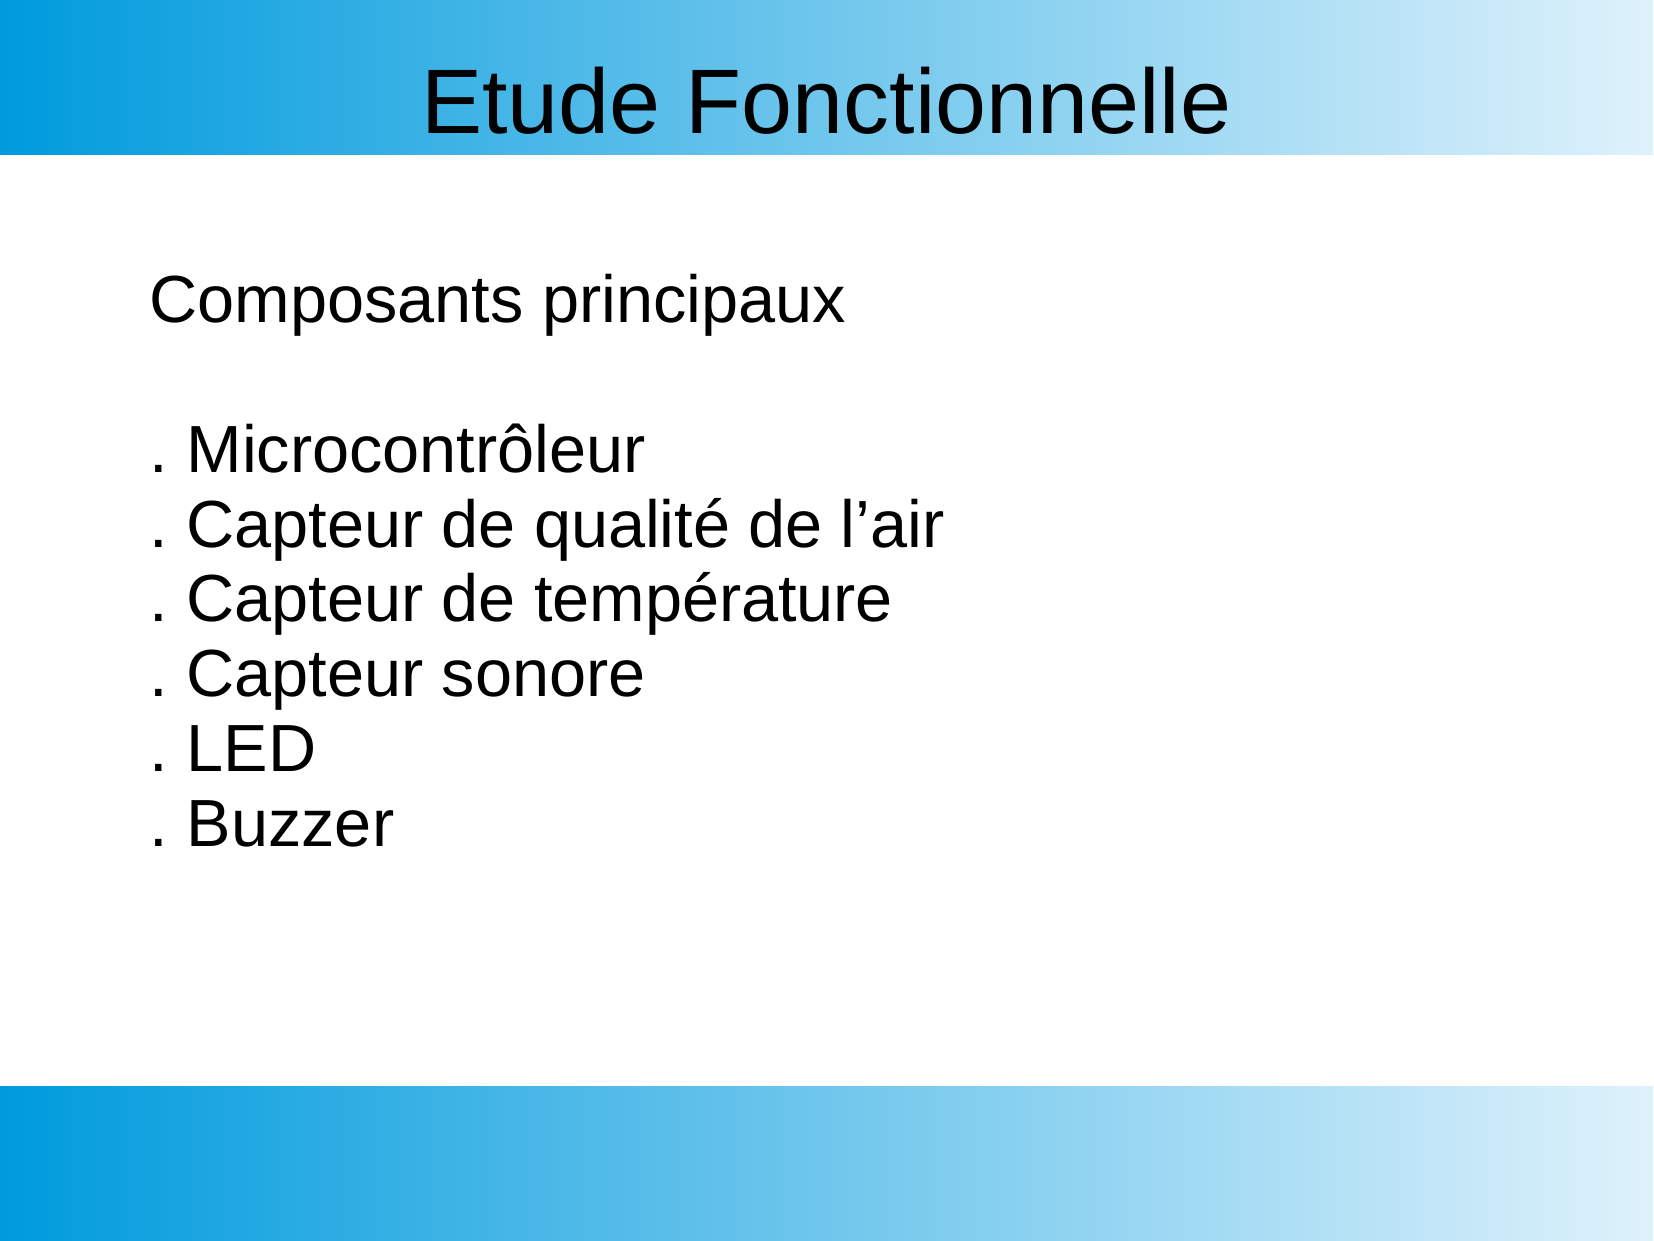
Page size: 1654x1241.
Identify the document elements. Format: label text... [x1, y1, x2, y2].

title Etude Fonctionnelle [82, 49, 1571, 155]
text_box Composants principaux . Microcontrôleur . Capteur de qualité de l’air . Capteur de température . Capteur sonore . LED . Buzzer [135, 255, 1486, 943]
